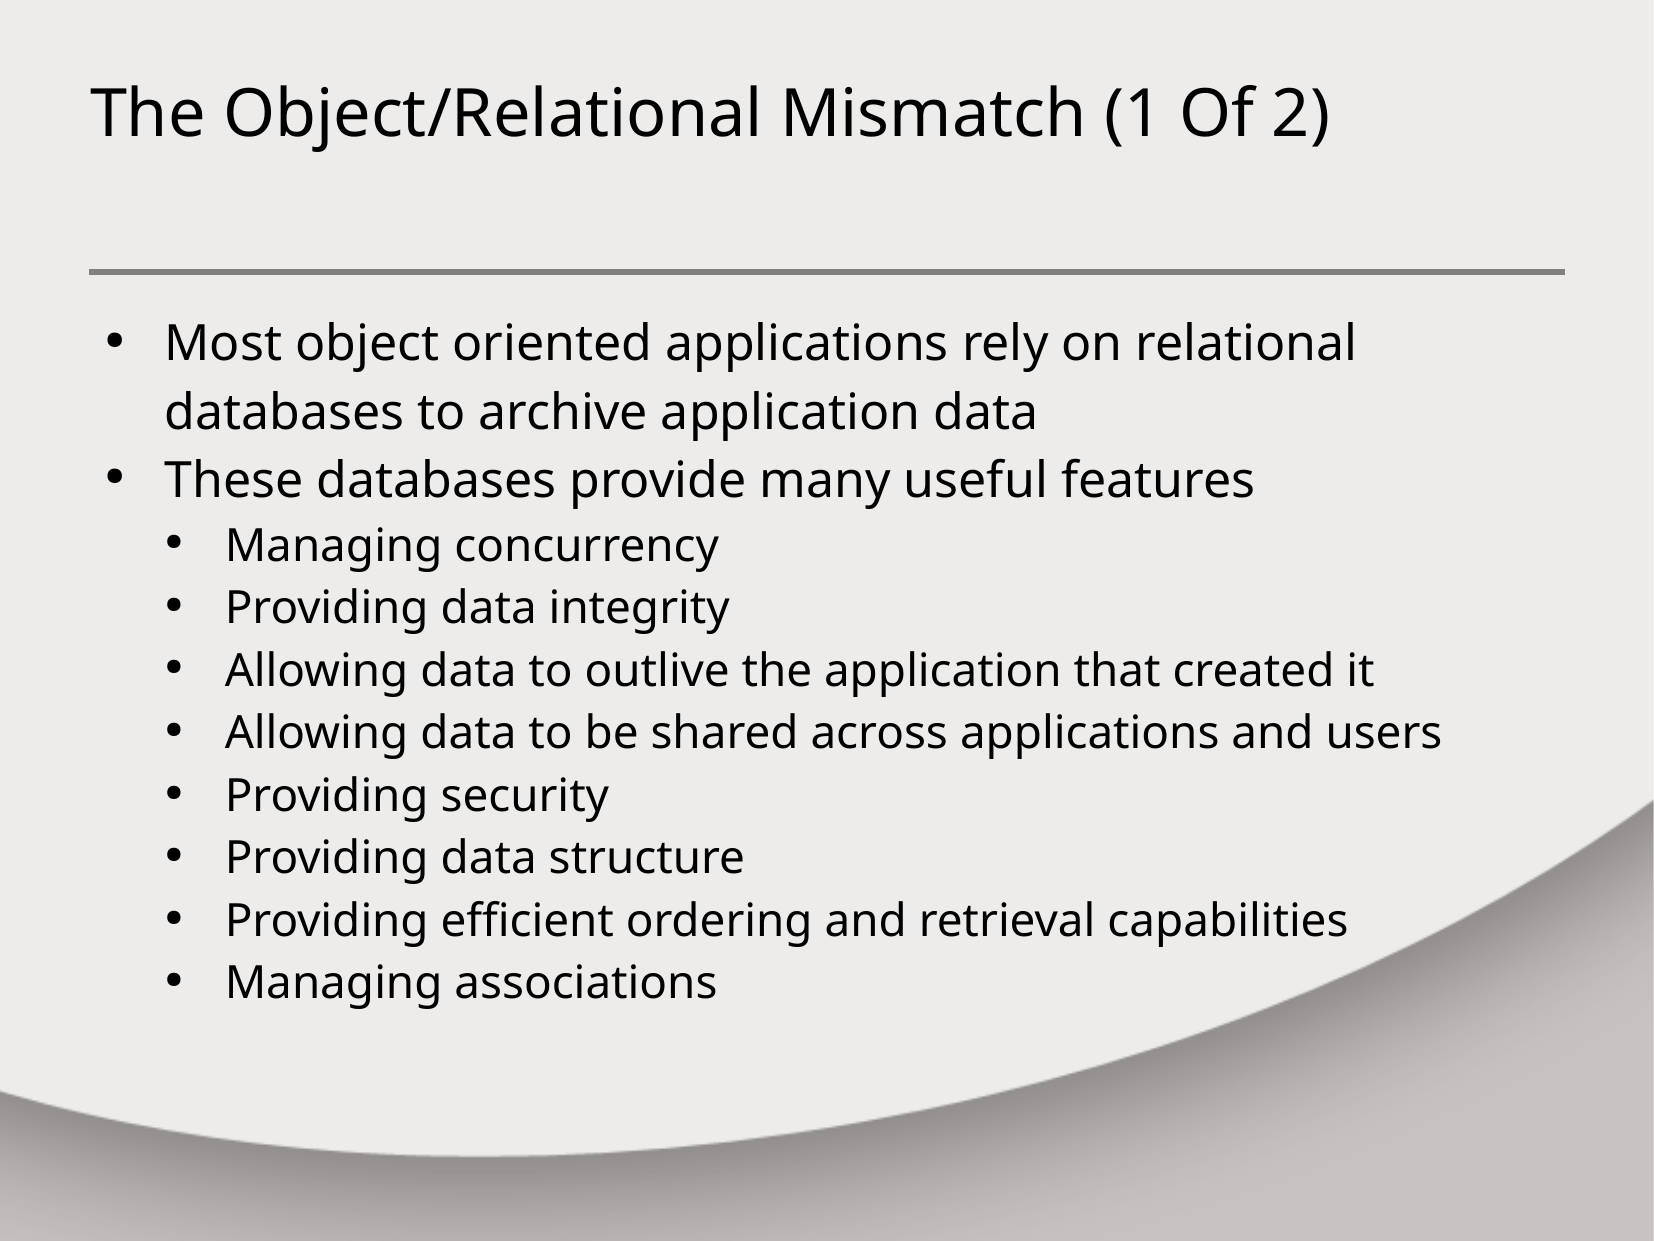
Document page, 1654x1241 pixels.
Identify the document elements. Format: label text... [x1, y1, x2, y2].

title The Object/Relational Mismatch (1 Of 2) [90, 75, 1565, 238]
picture [0, 0, 1654, 1241]
text_box Most object oriented applications rely on relational databases to archive application data These databases provide many useful features Managing concurrency Providing data integrity Allowing data to outlive the application that created it Allowing data to be shared across applications and users Providing security Providing data structure Providing efficient ordering and retrieval capabilities Managing associations [90, 300, 1567, 1157]
